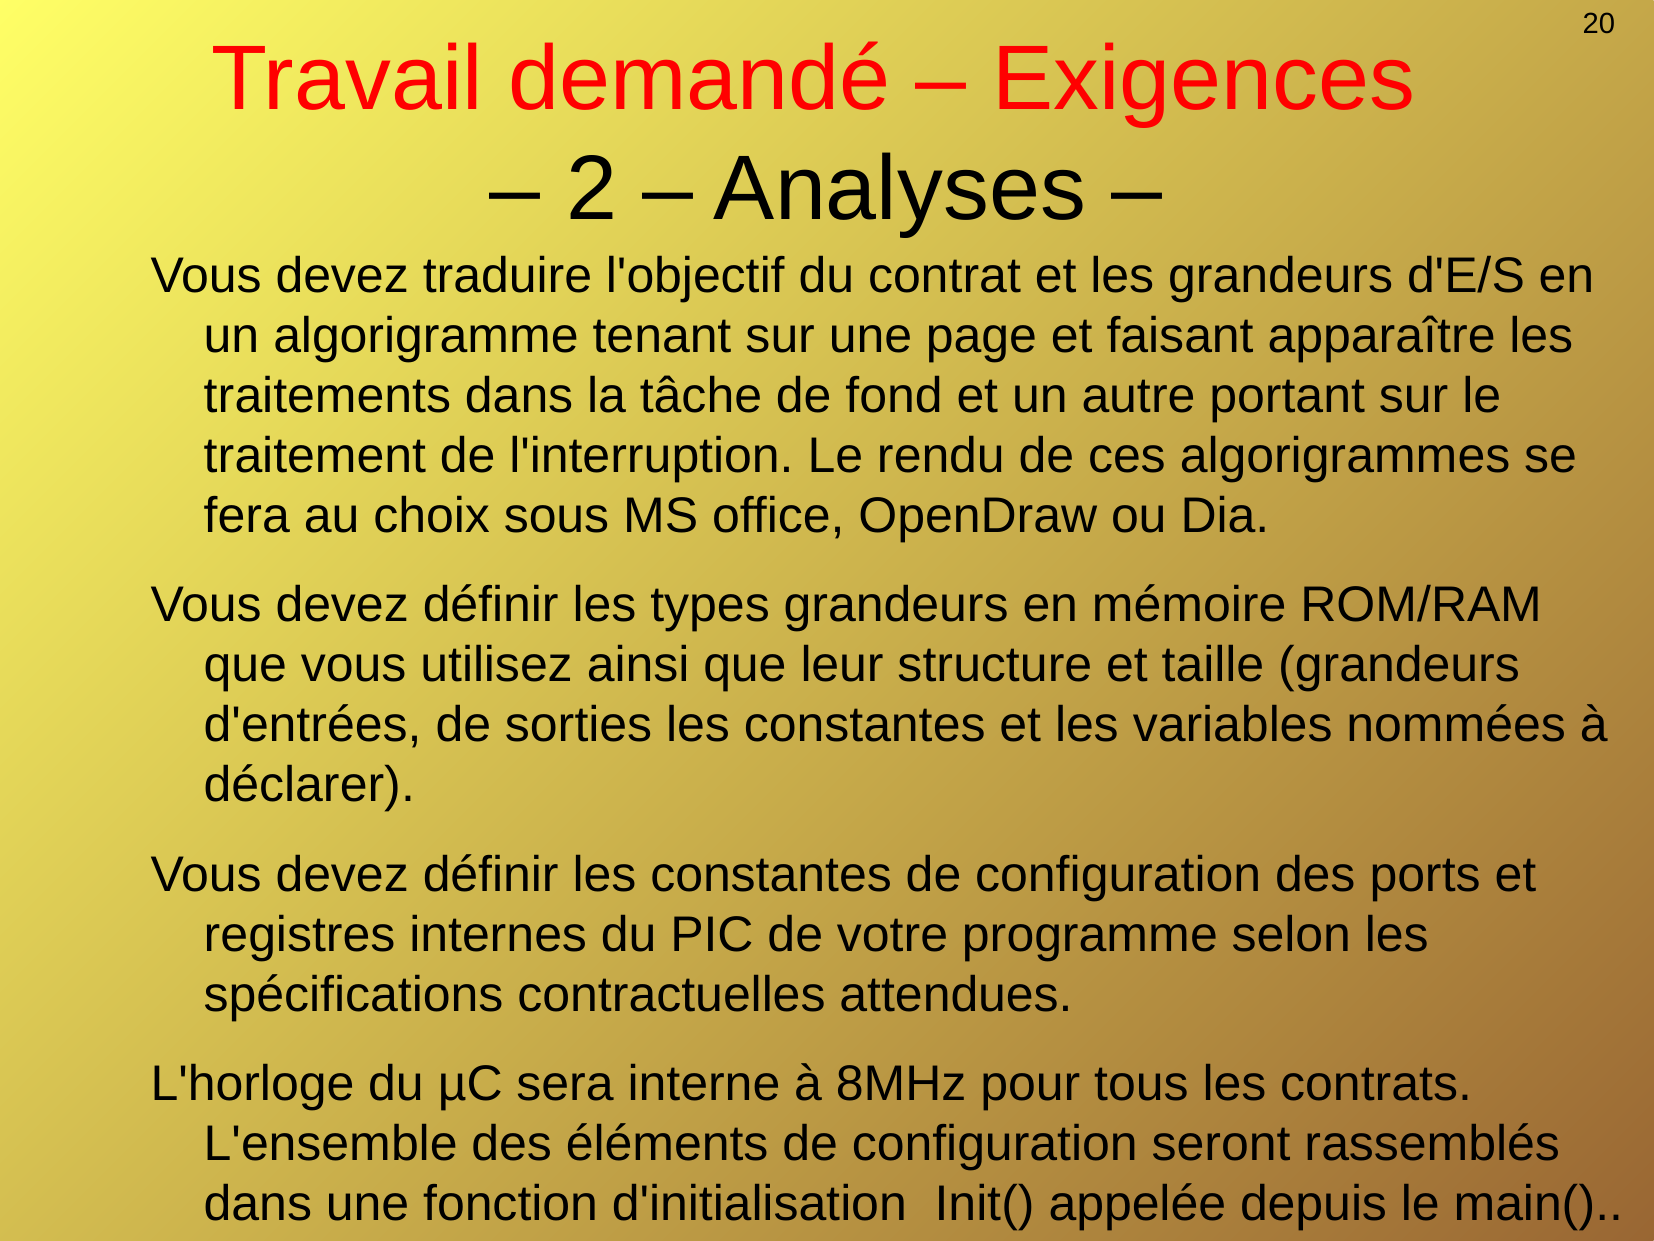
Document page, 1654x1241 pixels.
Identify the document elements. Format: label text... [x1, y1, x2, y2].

title Travail demandé – Exigences – 2 – Analyses – [82, 18, 1571, 224]
text_box <numéro> [1567, 0, 1654, 48]
list Vous devez traduire l'objectif du contrat et les grandeurs d'E/S en un algorigramme tenant sur une page et faisant apparaître les traitements dans la tâche de fond et un autre portant sur le traitement de l'interruption. Le rendu de ces algorigrammes se fera au choix sous MS office, OpenDraw ou Dia. Vous devez définir les types grandeurs en mémoire ROM/RAM que vous utilisez ainsi que leur structure et taille (grandeurs d'entrées, de sorties les constantes et les variables nommées à déclarer). Vous devez définir les constantes de configuration des ports et registres internes du PIC de votre programme selon les spécifications contractuelles attendues. L'horloge du µC sera interne à 8MHz pour tous les contrats. L'ensemble des éléments de configuration seront rassemblés dans une fonction d'initialisation Init() appelée depuis le main().. [62, 242, 1630, 1179]
